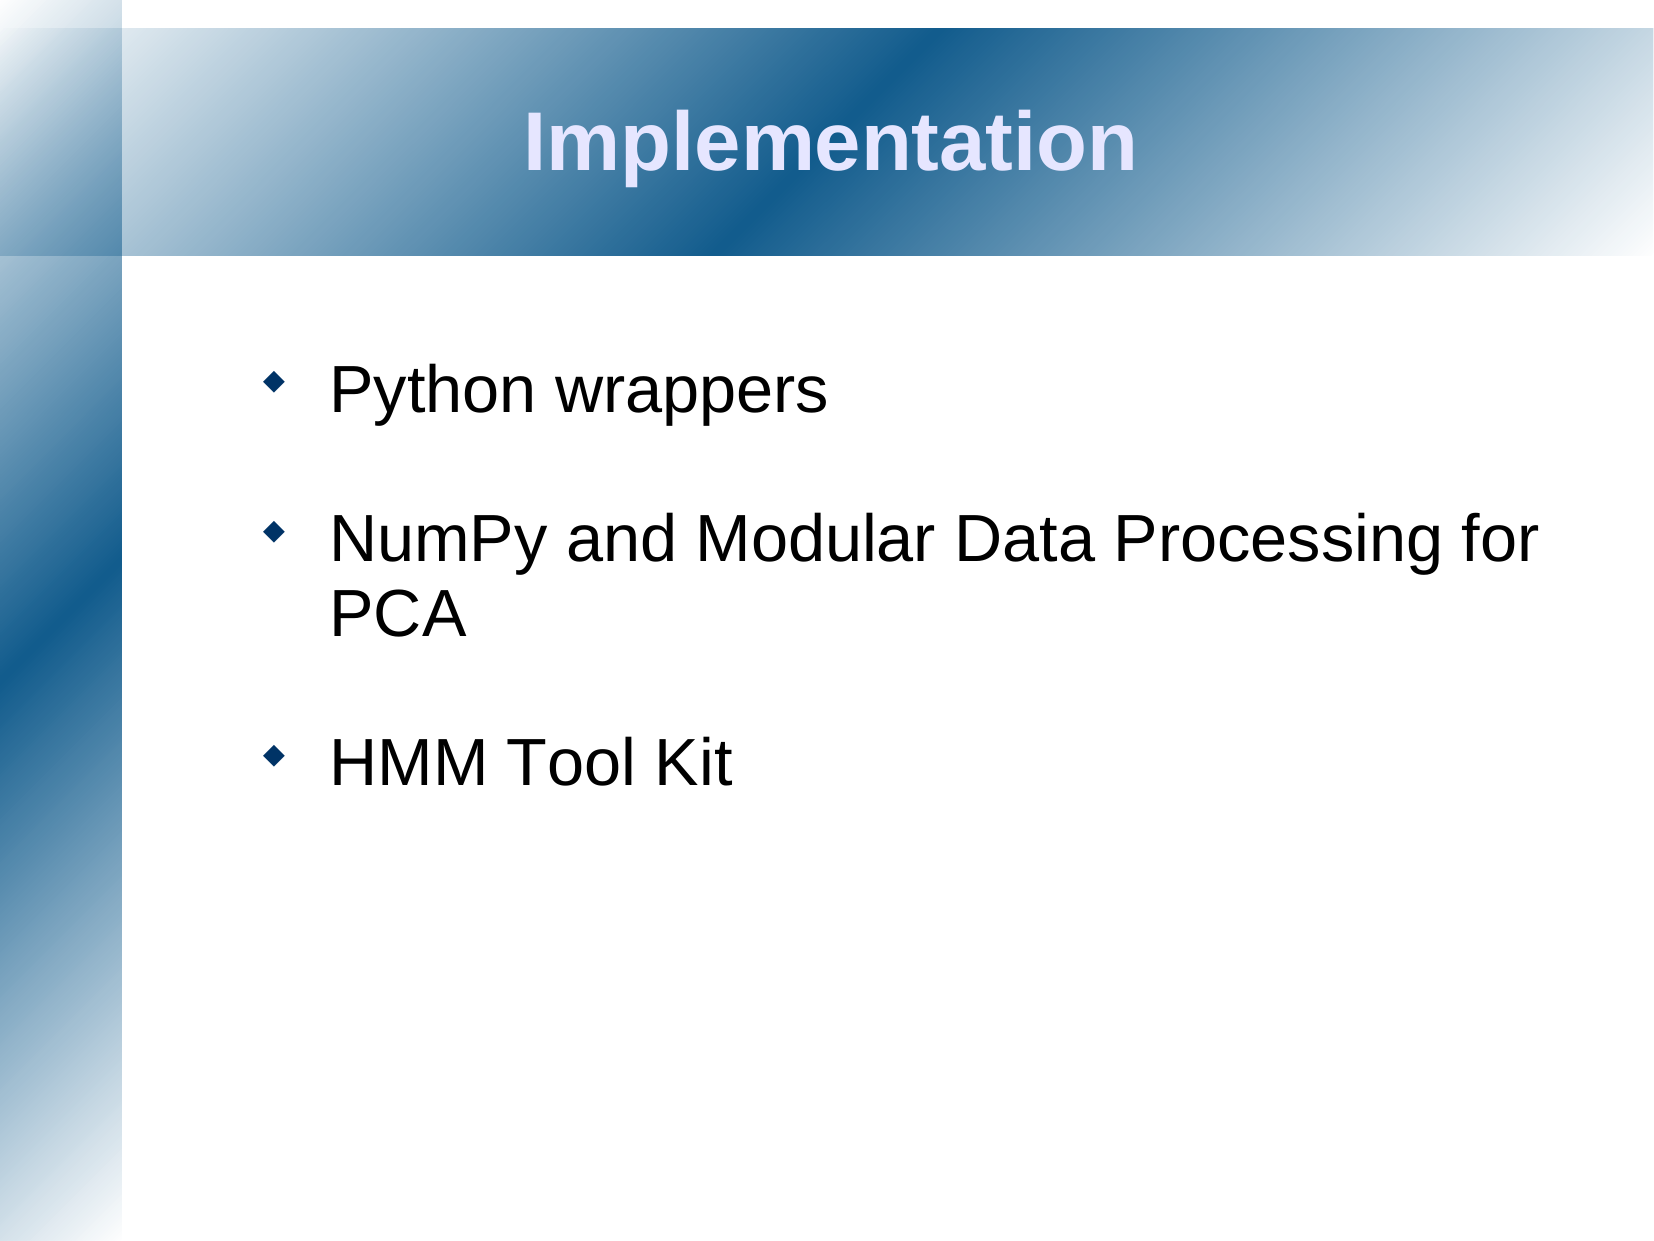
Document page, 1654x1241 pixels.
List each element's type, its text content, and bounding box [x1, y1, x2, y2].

list Python wrappers NumPy and Modular Data Processing for PCA HMM Tool Kit [258, 351, 1633, 1207]
title Implementation [125, 37, 1538, 246]
